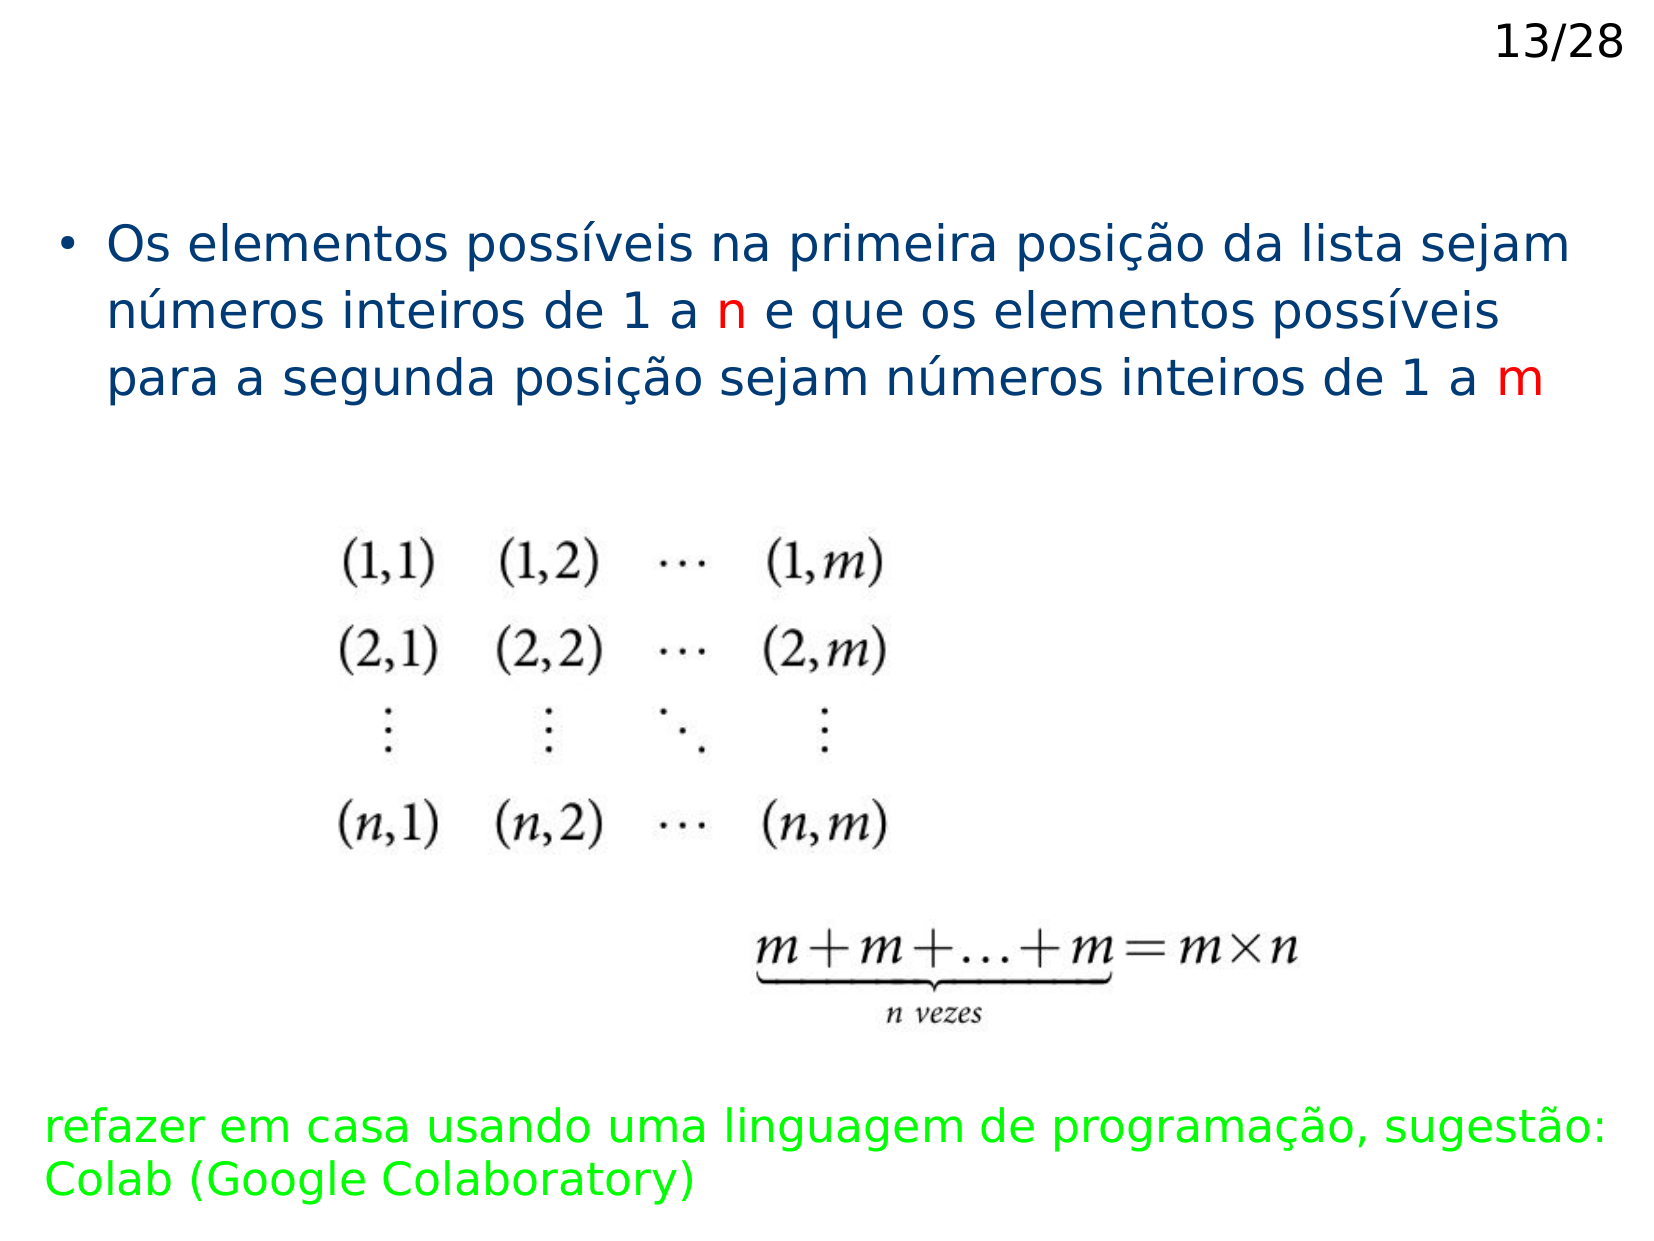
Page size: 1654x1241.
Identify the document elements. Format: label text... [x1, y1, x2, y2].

picture [738, 919, 1312, 1034]
list Os elementos possíveis na primeira posição da lista sejam números inteiros de 1 a n e que os elementos possíveis para a segunda posição sejam números inteiros de 1 a m [59, 206, 1625, 1092]
text_box refazer em casa usando uma linguagem de programação, sugestão: Colab (Google Colaboratory) [29, 1092, 1654, 1241]
picture [324, 526, 912, 857]
